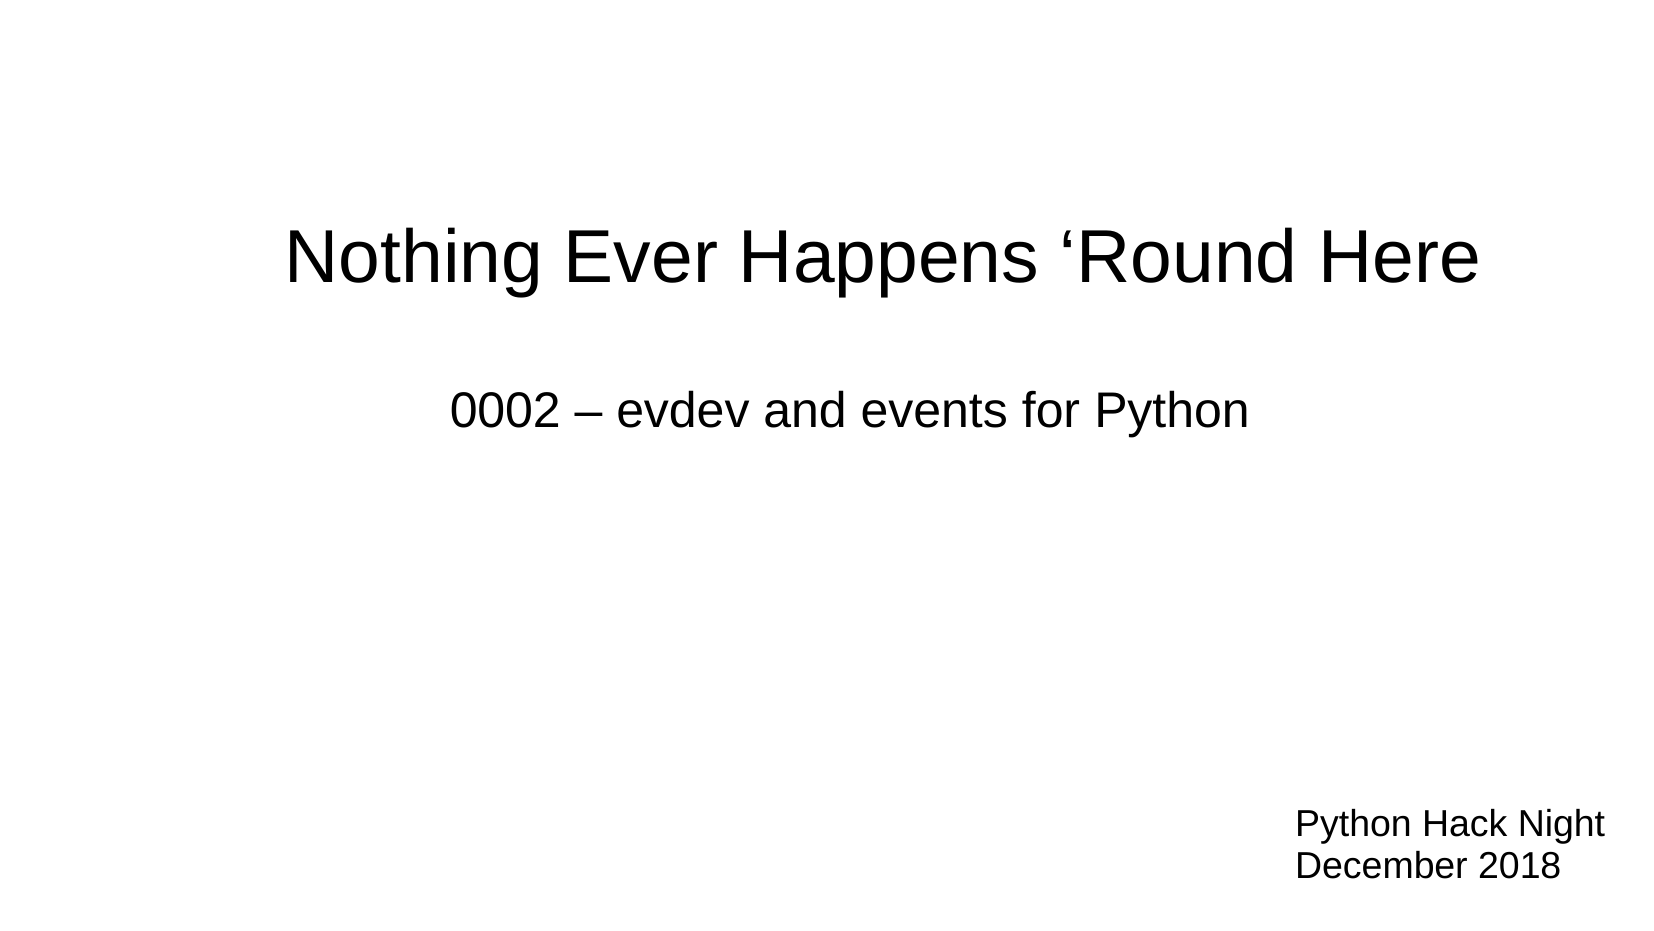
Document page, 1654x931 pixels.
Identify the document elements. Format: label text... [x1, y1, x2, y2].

text_box 0002 – evdev and events for Python [435, 391, 1266, 446]
text_box Python Hack Night December 2018 [1280, 795, 1621, 894]
text_box Nothing Ever Happens ‘Round Here [270, 207, 1576, 391]
